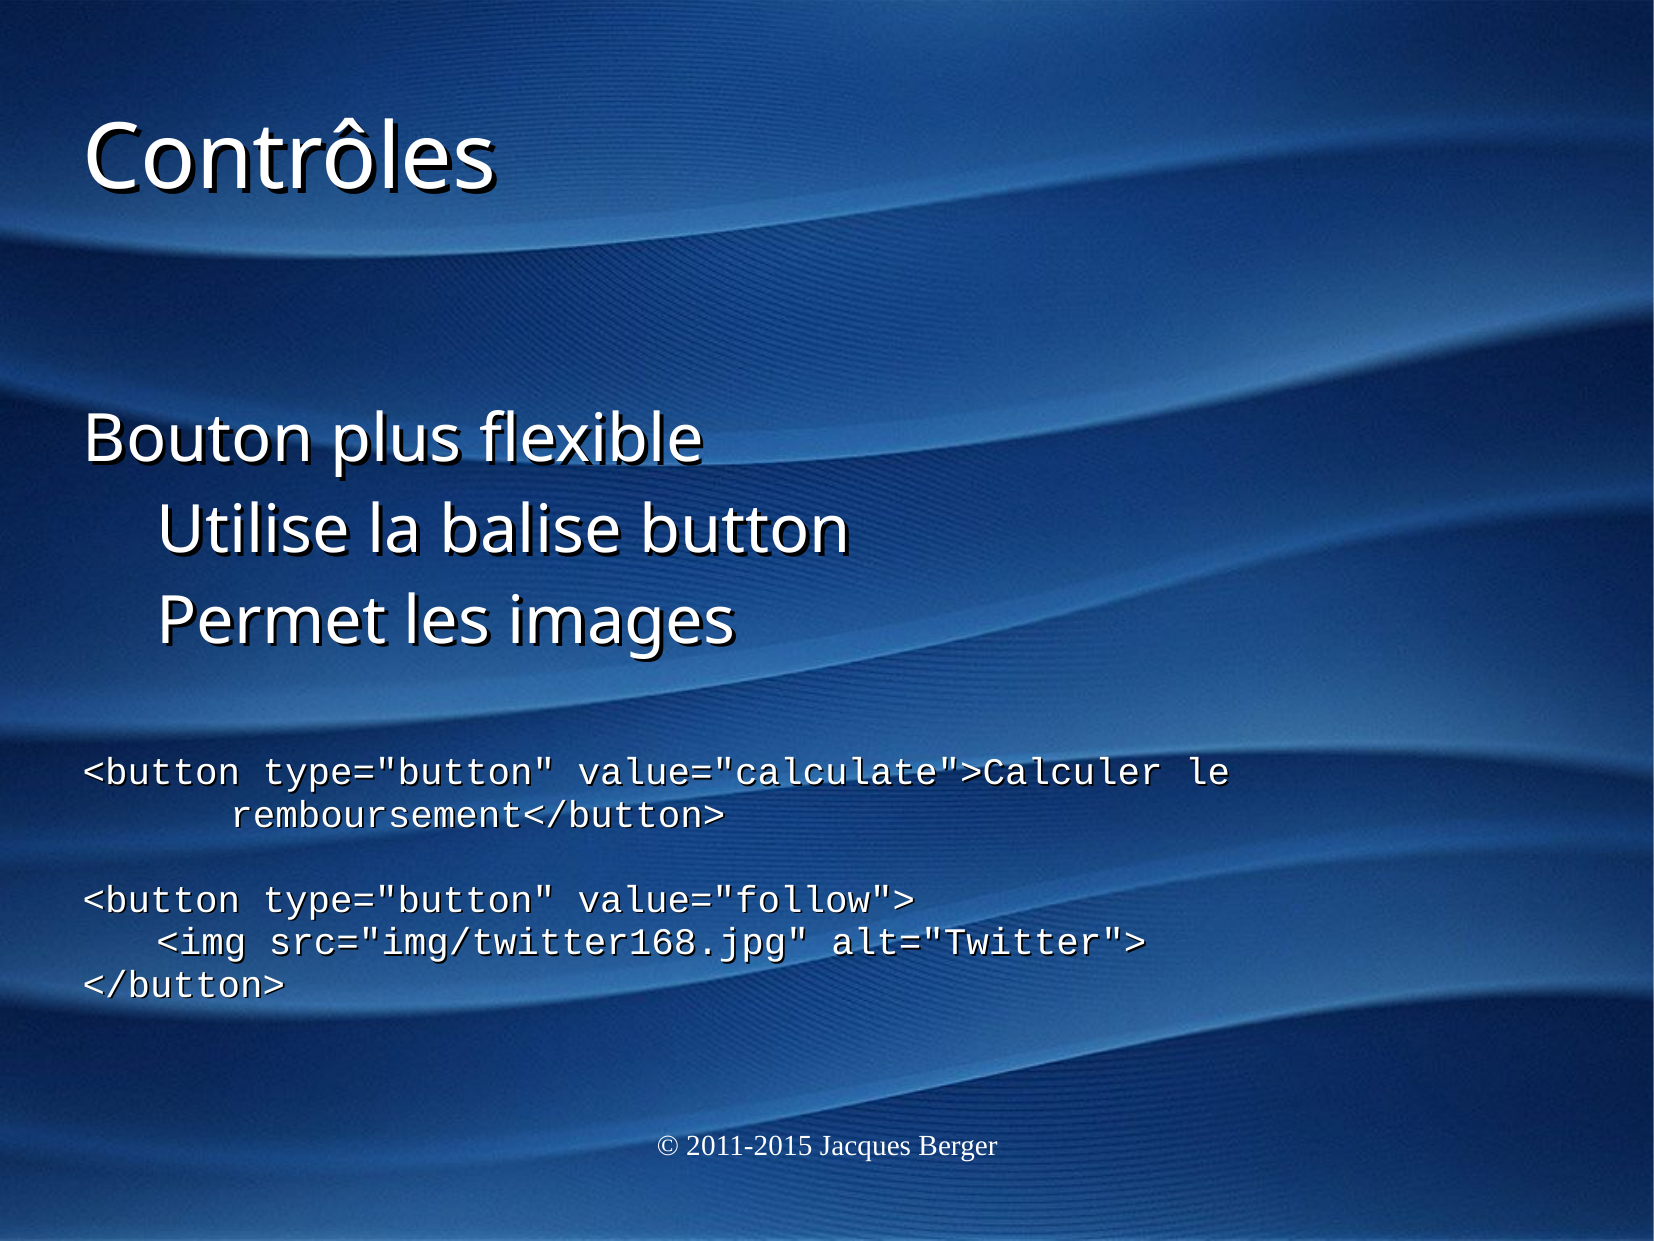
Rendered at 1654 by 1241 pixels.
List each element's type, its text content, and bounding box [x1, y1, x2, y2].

subtitle Bouton plus flexible Utilise la balise button Permet les images <button type="button" value="calculate">Calculer le remboursement</button> <button type="button" value="follow"> <img src="img/twitter168.jpg" alt="Twitter"> </button> [82, 297, 1571, 1102]
title Contrôles [82, 56, 1571, 250]
picture [0, 0, 1654, 1241]
